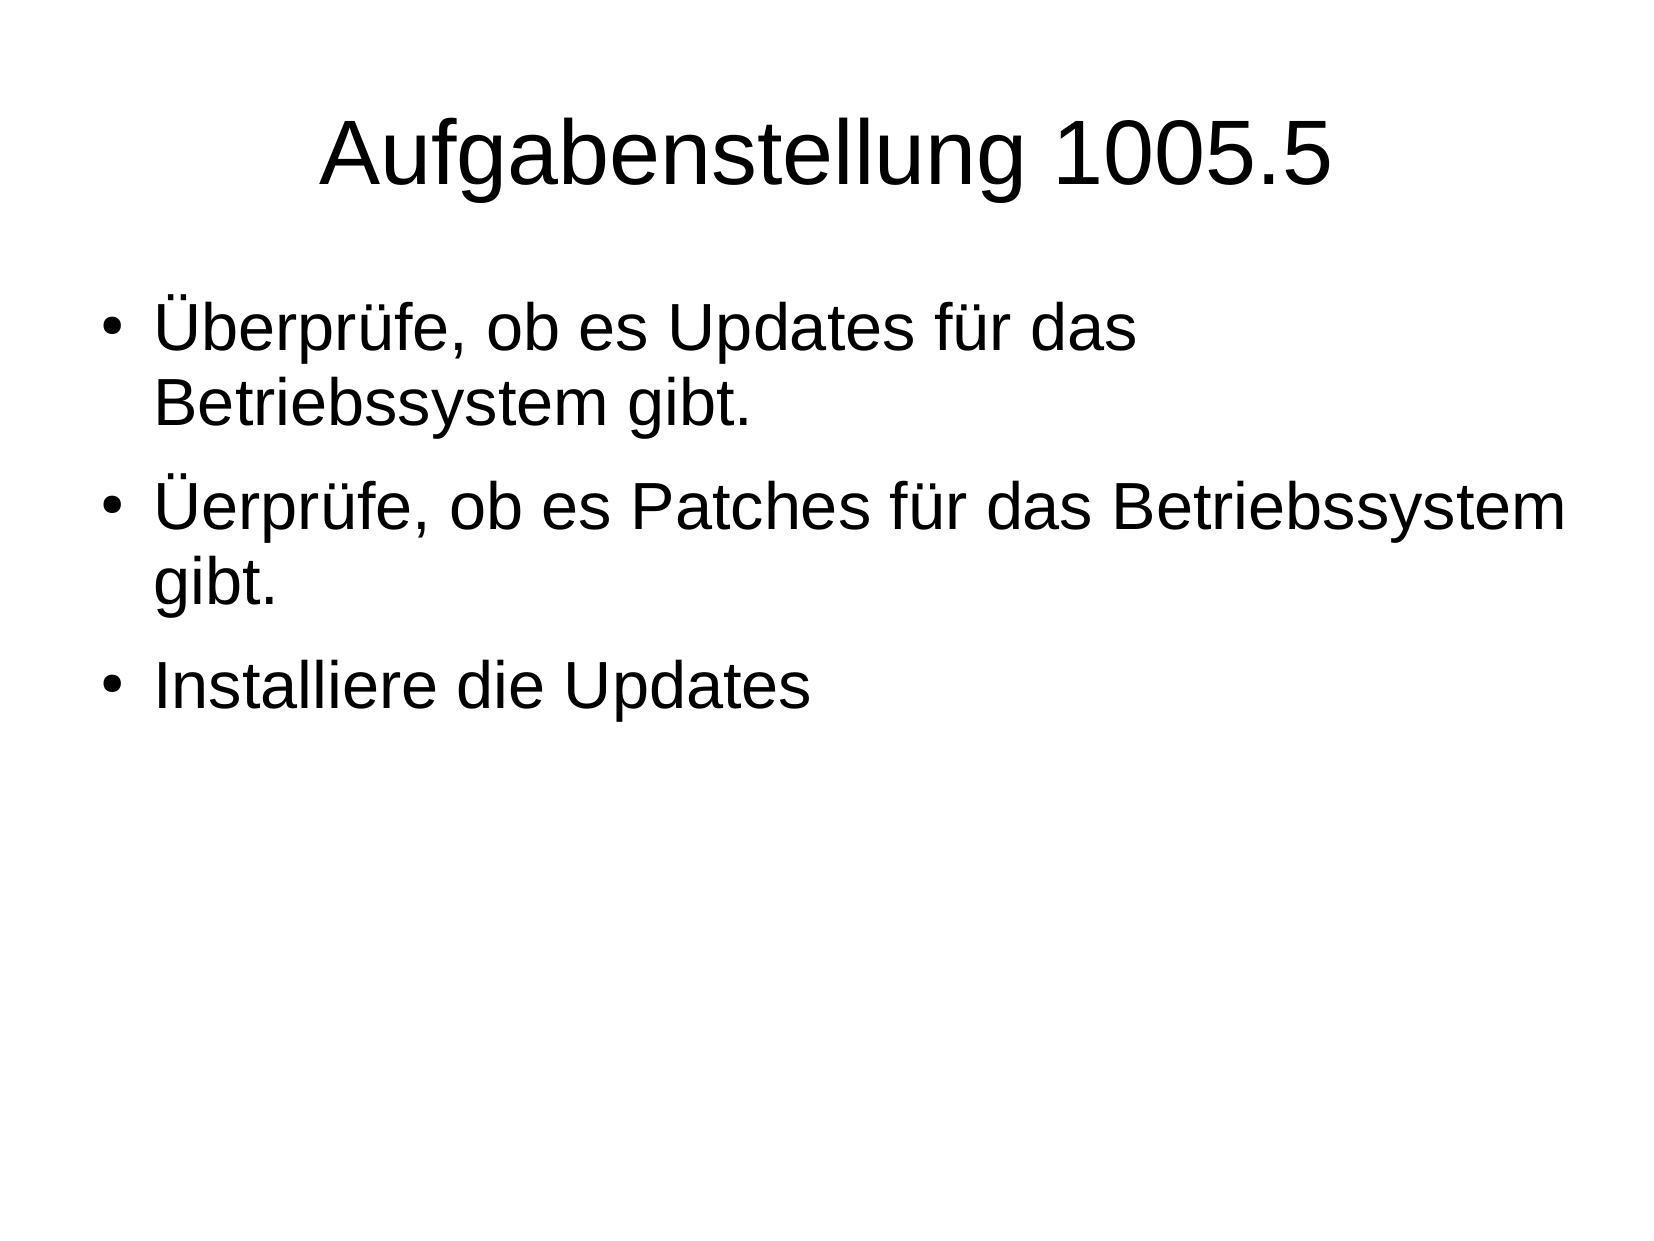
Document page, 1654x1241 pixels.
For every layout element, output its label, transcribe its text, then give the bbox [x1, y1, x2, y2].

list Überprüfe, ob es Updates für das Betriebssystem gibt. Üerprüfe, ob es Patches für das Betriebssystem gibt. Installiere die Updates [82, 290, 1571, 1010]
title Aufgabenstellung 1005.5 [82, 49, 1571, 257]
